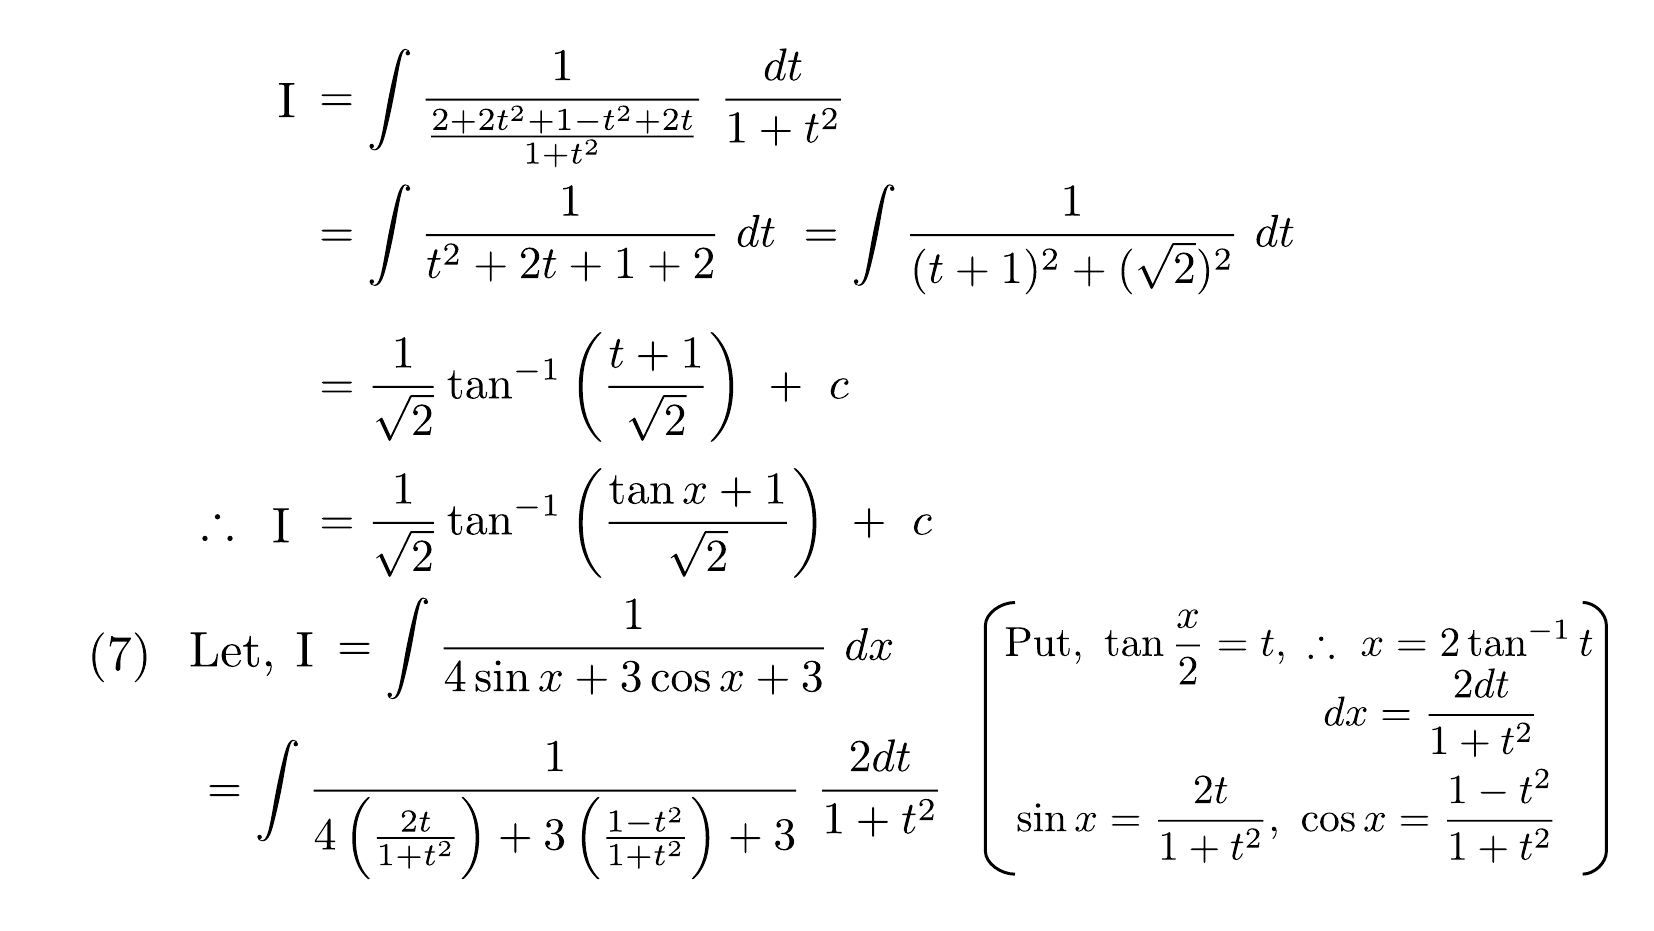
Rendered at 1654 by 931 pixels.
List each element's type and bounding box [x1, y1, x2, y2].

title [47, 36, 1607, 898]
text_box [90, 632, 147, 683]
text_box [1017, 768, 1553, 864]
text_box [296, 632, 313, 667]
text_box [190, 632, 272, 677]
text_box [339, 597, 893, 700]
text_box [1005, 609, 1593, 758]
text_box [805, 184, 1294, 295]
text_box [273, 508, 289, 543]
text_box [321, 468, 932, 578]
text_box [202, 514, 233, 542]
text_box [321, 48, 841, 168]
text_box [208, 739, 938, 880]
text_box [321, 332, 849, 442]
text_box [279, 83, 295, 118]
text_box [321, 184, 775, 286]
